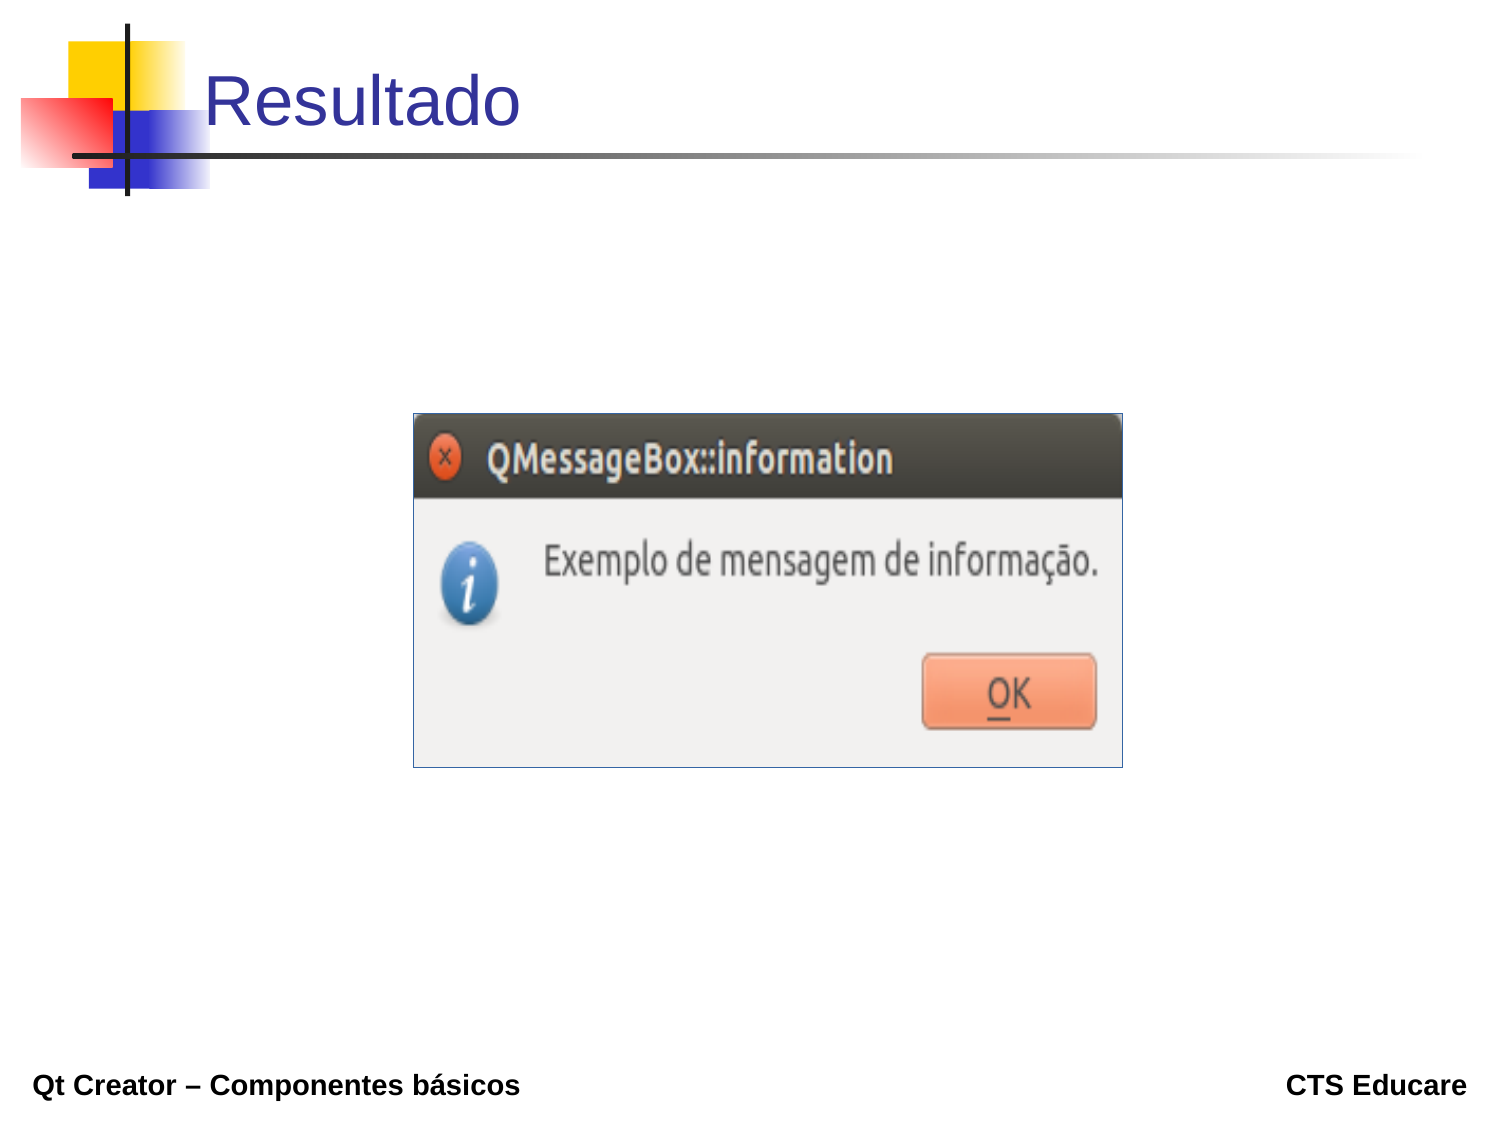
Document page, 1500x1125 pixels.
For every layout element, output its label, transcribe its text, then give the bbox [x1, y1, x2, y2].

title Resultado [188, 46, 1468, 149]
picture [413, 413, 1123, 768]
